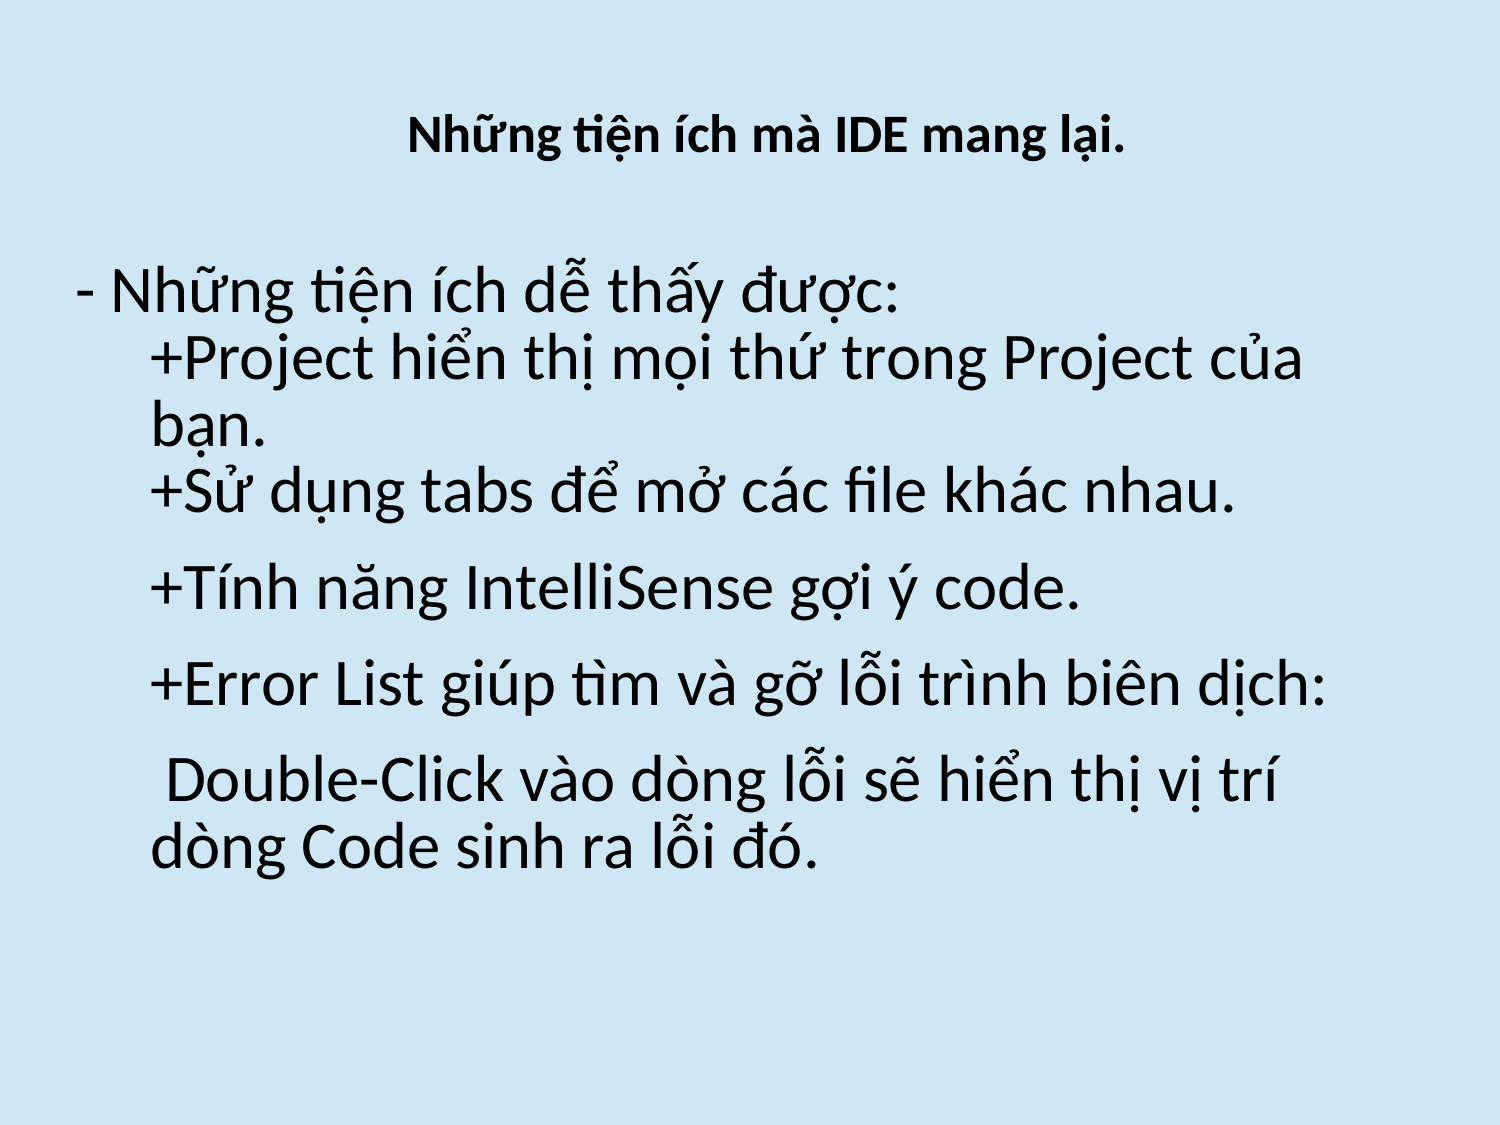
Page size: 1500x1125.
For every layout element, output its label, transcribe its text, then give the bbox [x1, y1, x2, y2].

list - Những tiện ích dễ thấy được: +Project hiển thị mọi thứ trong Project của bạn. +Sử dụng tabs để mở các file khác nhau. +Tính năng IntelliSense gợi ý code. +Error List giúp tìm và gỡ lỗi trình biên dịch: Double-Click vào dòng lỗi sẽ hiển thị vị trí dòng Code sinh ra lỗi đó. [75, 262, 1425, 1125]
title Những tiện ích mà IDE mang lại. [75, 45, 1425, 233]
